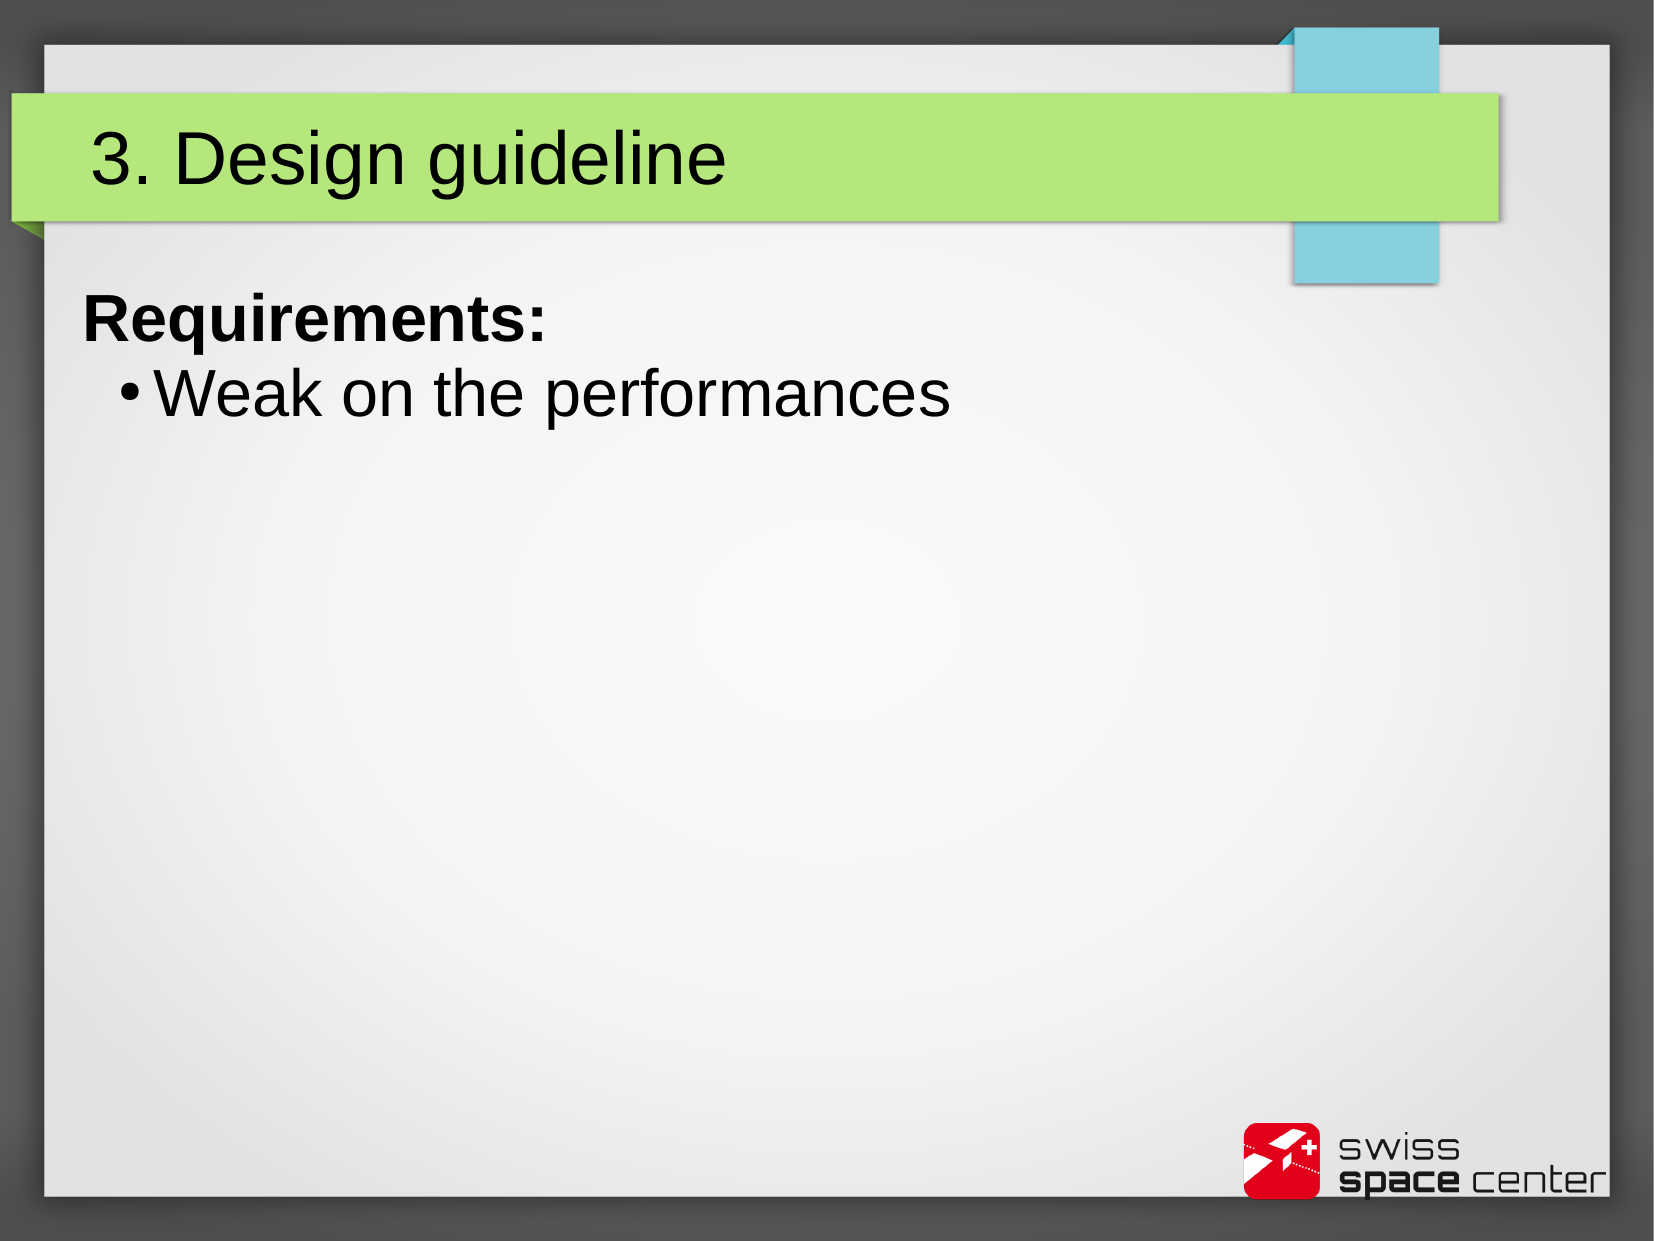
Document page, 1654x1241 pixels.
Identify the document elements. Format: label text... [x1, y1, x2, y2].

picture [0, 0, 1654, 1241]
title 3. Design guideline [90, 99, 1426, 218]
subtitle Requirements: Weak on the performances [82, 281, 1571, 1029]
